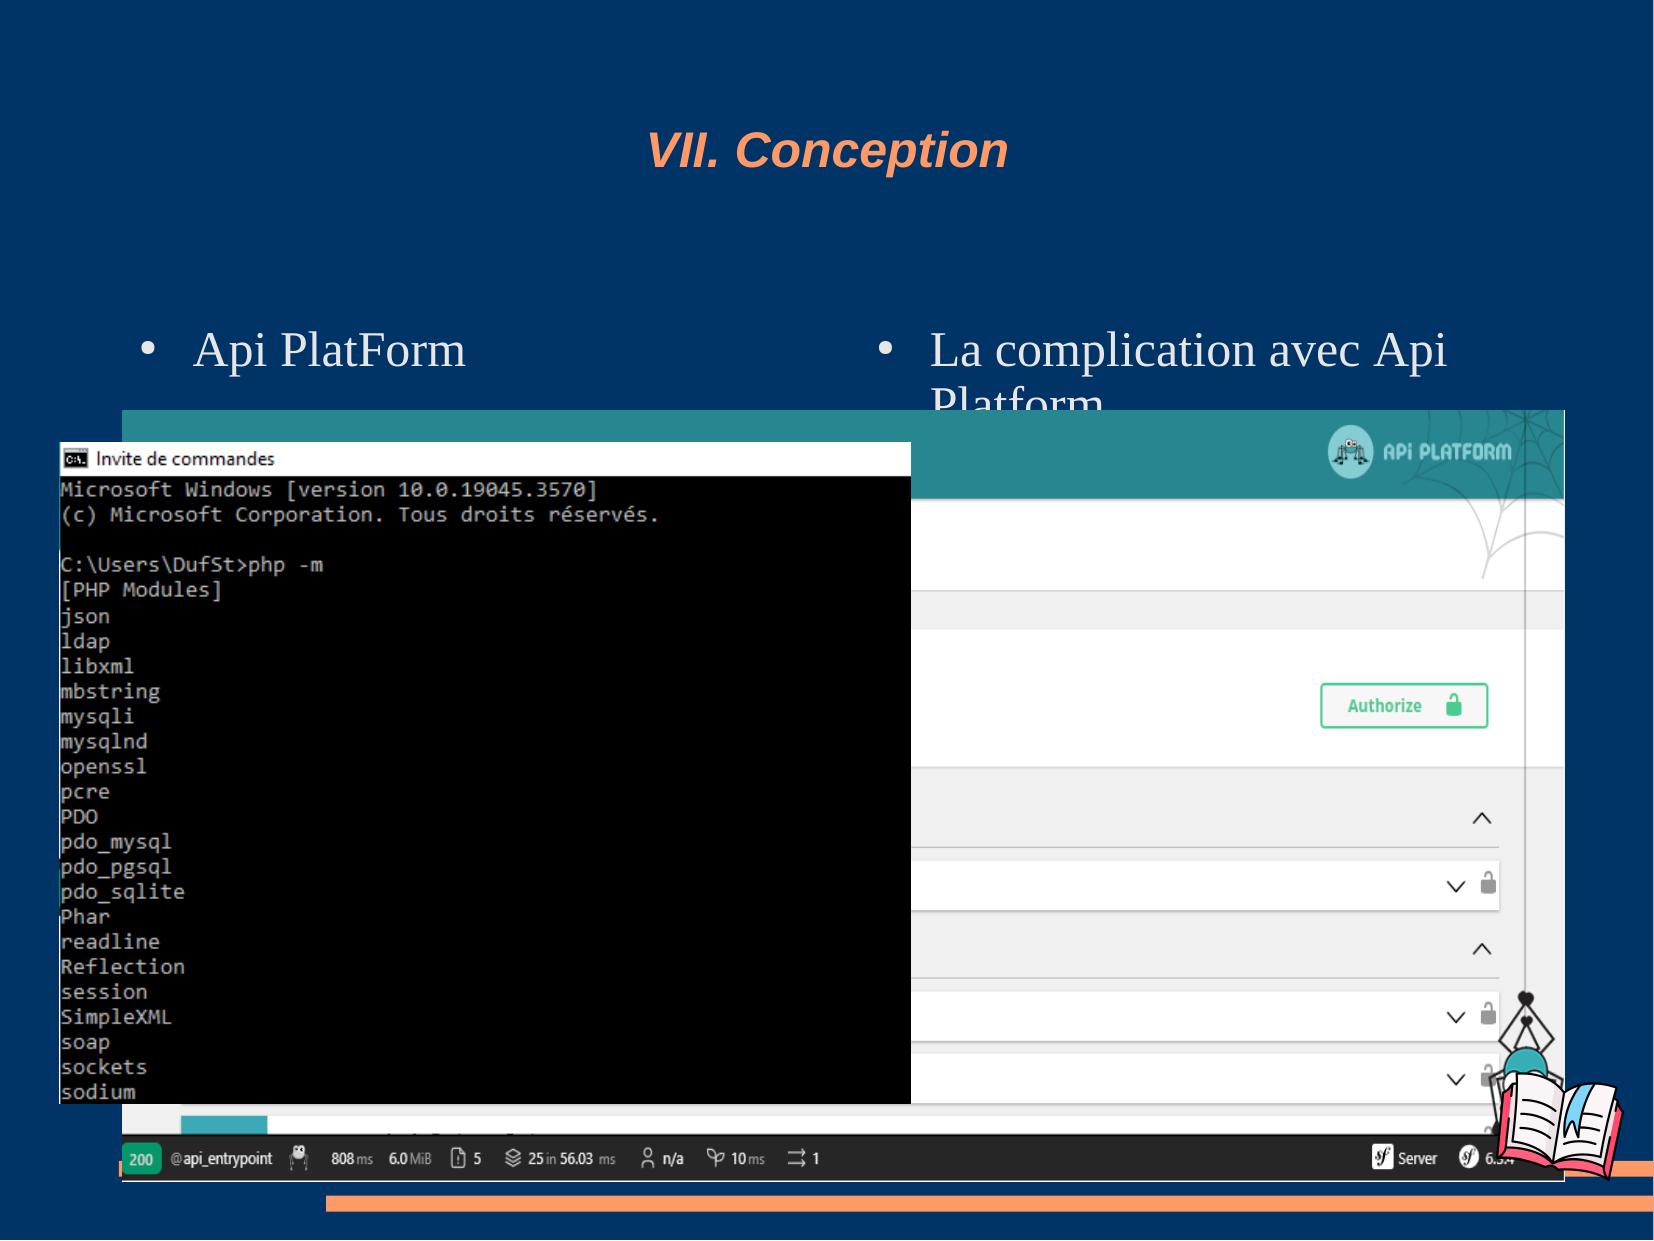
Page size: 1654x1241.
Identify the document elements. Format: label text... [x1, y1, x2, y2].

list Api PlatForm [121, 322, 824, 442]
title VII. Conception [121, 46, 1534, 254]
list La complication avec Api Platform l'extention PHP sodium [858, 322, 1562, 410]
picture [59, 410, 1624, 1191]
